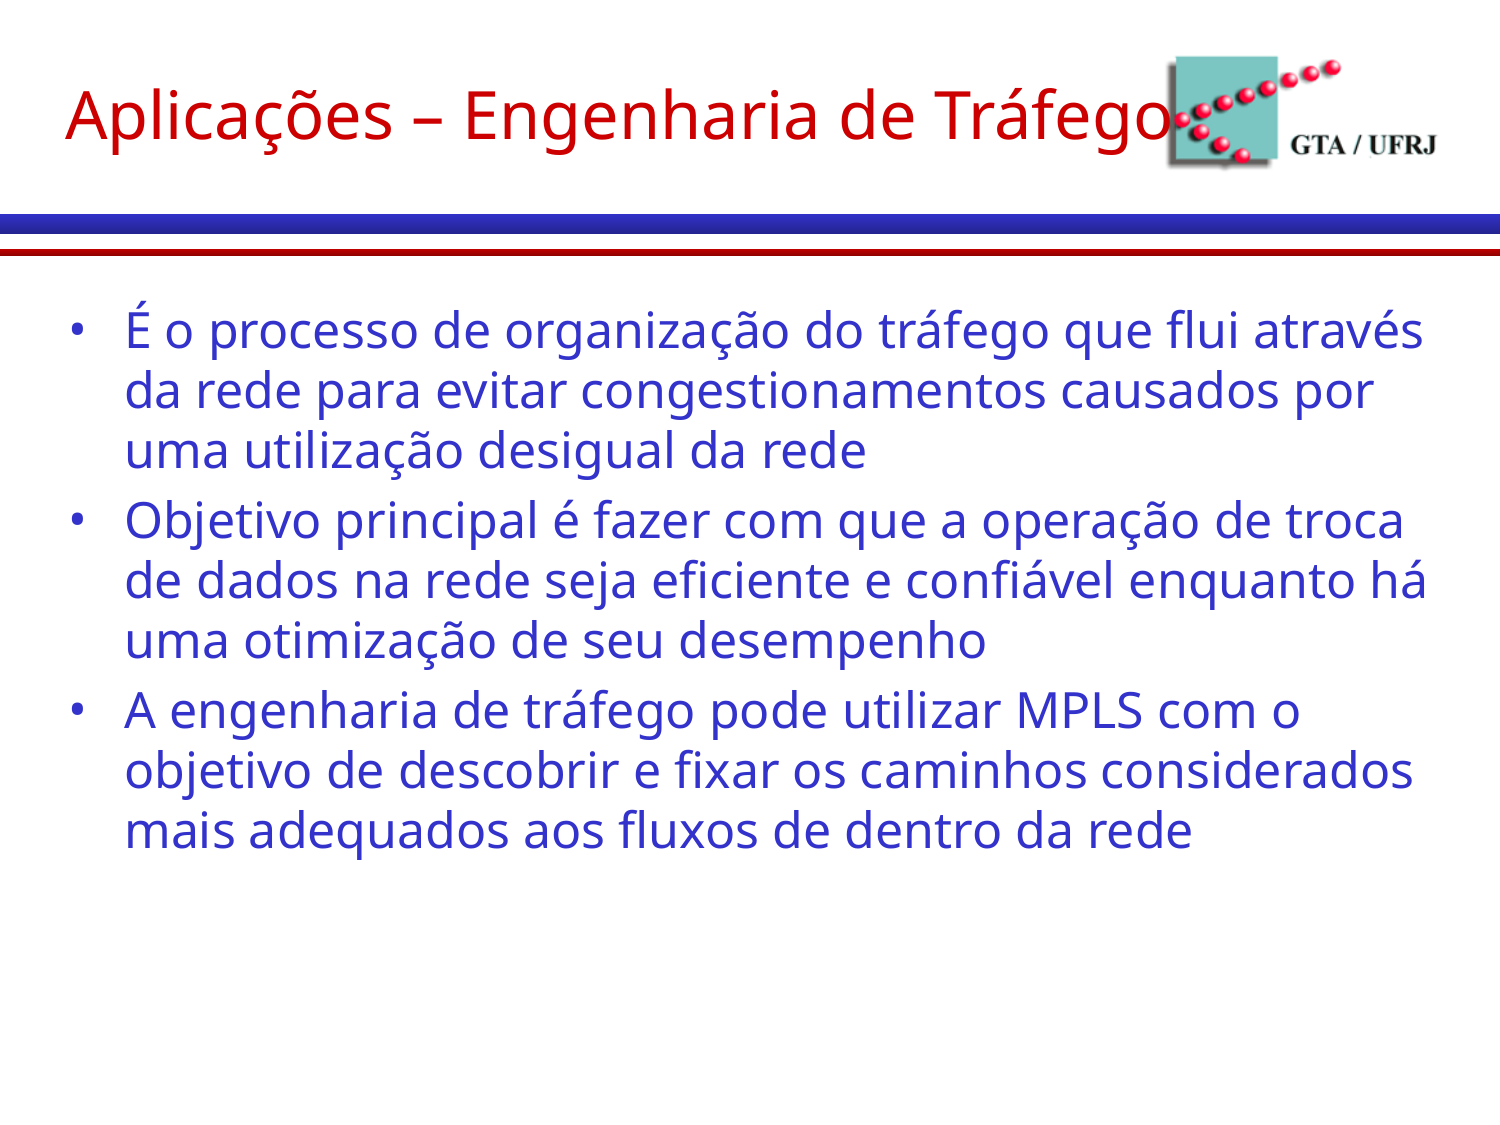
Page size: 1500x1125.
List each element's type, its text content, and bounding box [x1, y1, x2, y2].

list É o processo de organização do tráfego que flui através da rede para evitar congestionamentos causados por uma utilização desigual da rede Objetivo principal é fazer com que a operação de troca de dados na rede seja eficiente e confiável enquanto há uma otimização de seu desempenho A engenharia de tráfego pode utilizar MPLS com o objetivo de descobrir e fixar os caminhos considerados mais adequados aos fluxos de dentro da rede [53, 290, 1447, 1083]
title Aplicações – Engenharia de Tráfego [50, 37, 1374, 189]
picture [1374, 50, 1446, 174]
